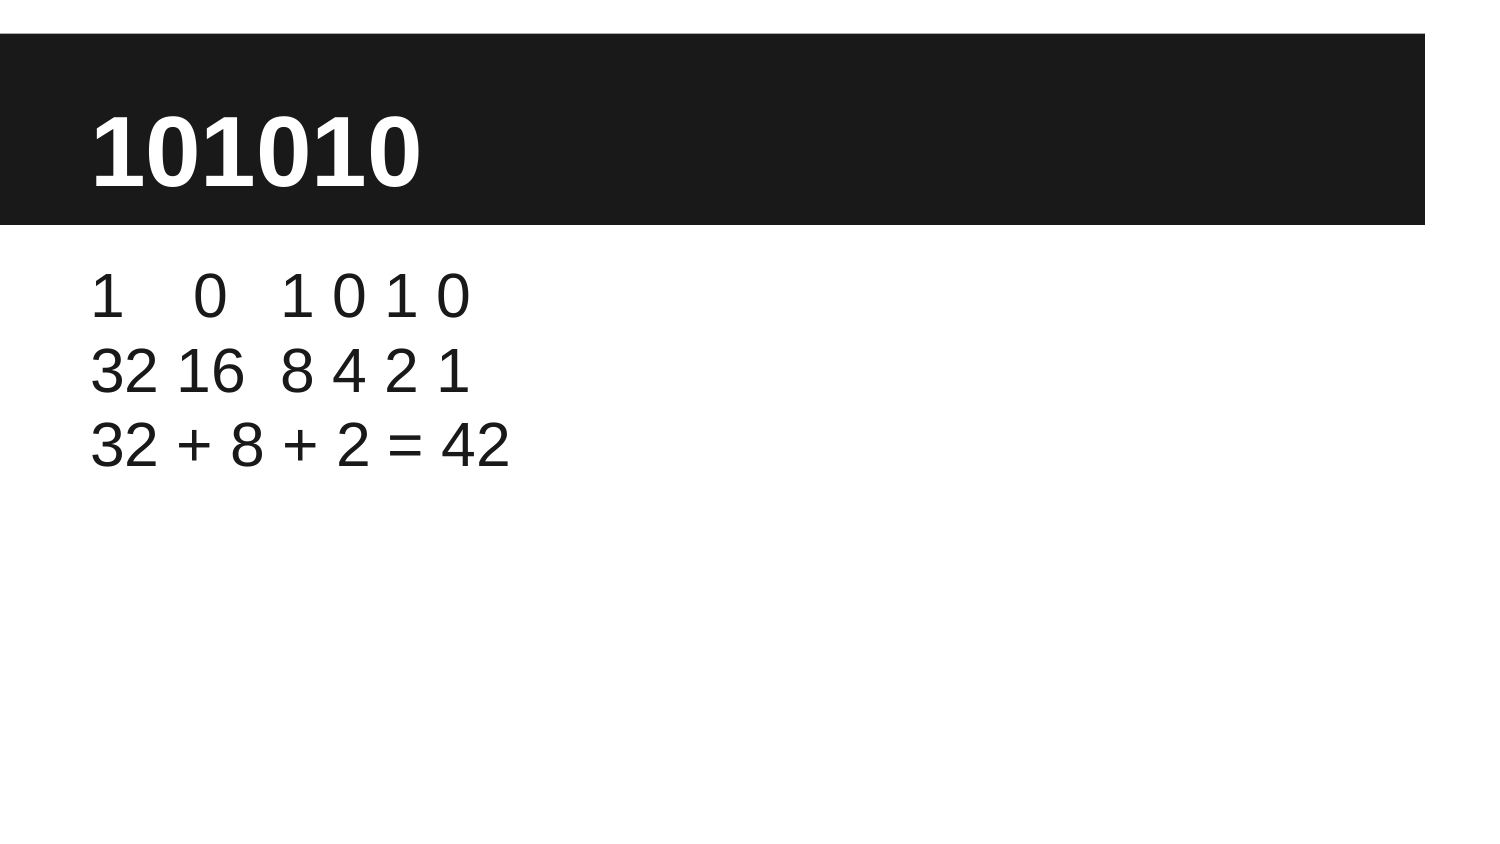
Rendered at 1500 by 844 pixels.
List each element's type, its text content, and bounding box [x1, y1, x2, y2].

title 101010 [75, 33, 1425, 221]
list 1 0 1 0 1 0 32 16 8 4 2 1 32 + 8 + 2 = 42 [75, 239, 1425, 808]
